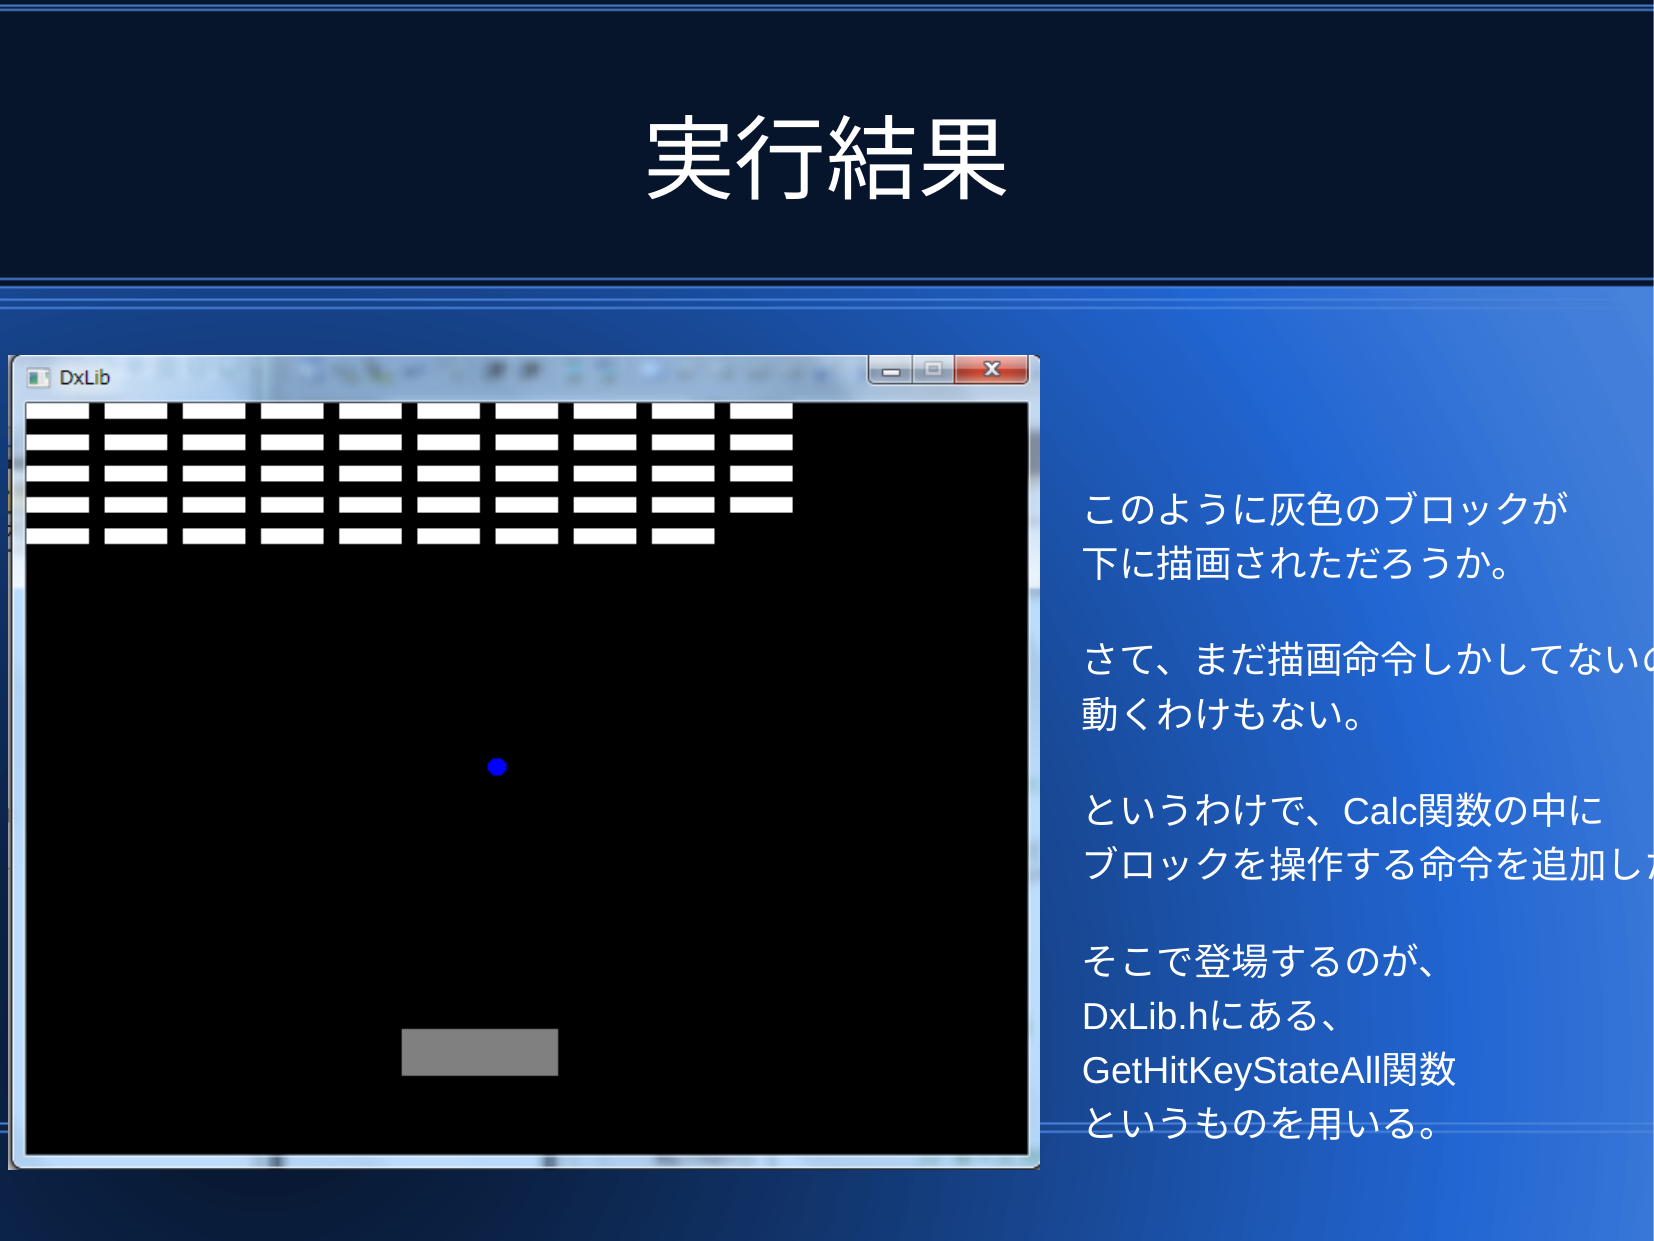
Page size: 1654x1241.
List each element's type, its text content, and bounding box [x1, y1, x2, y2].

title 実行結果 [82, 49, 1571, 257]
text_box このように灰色のブロックが 下に描画されただろうか。 さて、まだ描画命令しかしてないので 動くわけもない。 というわけで、Calc関数の中に ブロックを操作する命令を追加したい。 そこで登場するのが、 DxLib.hにある、 GetHitKeyStateAll関数 というものを用いる。 [1067, 472, 1654, 989]
picture [0, 0, 1654, 1241]
